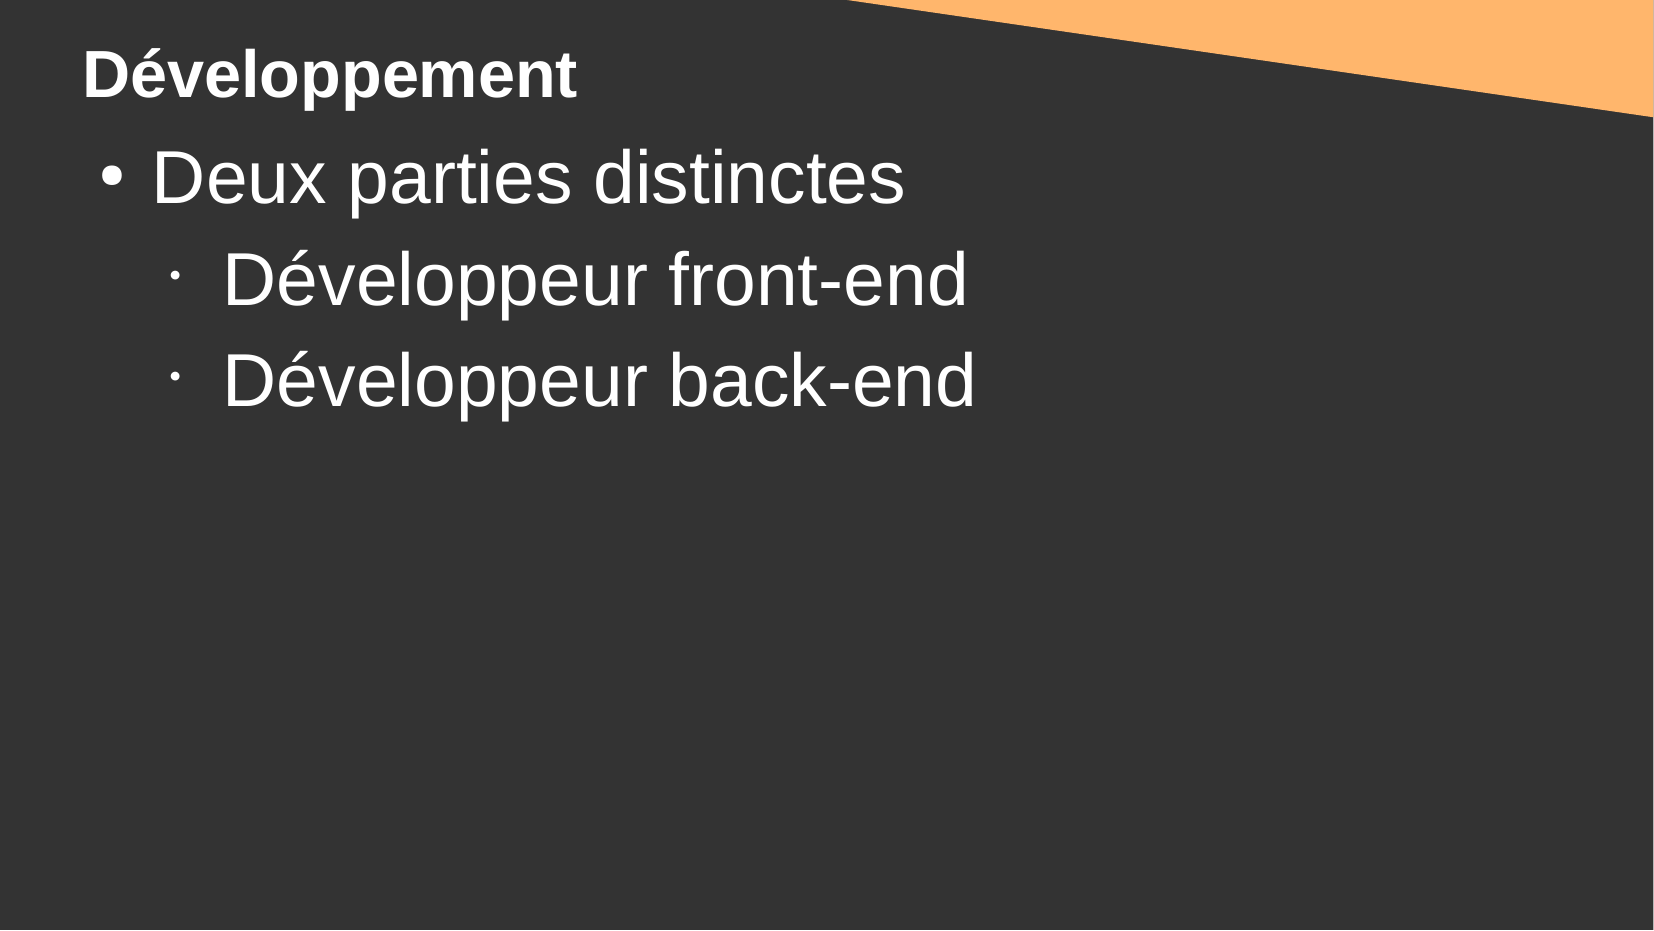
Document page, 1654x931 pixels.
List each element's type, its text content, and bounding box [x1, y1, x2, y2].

title Développement [82, 37, 1571, 114]
list Deux parties distinctes Développeur front-end Développeur back-end [80, 135, 1548, 662]
text_box [847, 0, 1654, 118]
